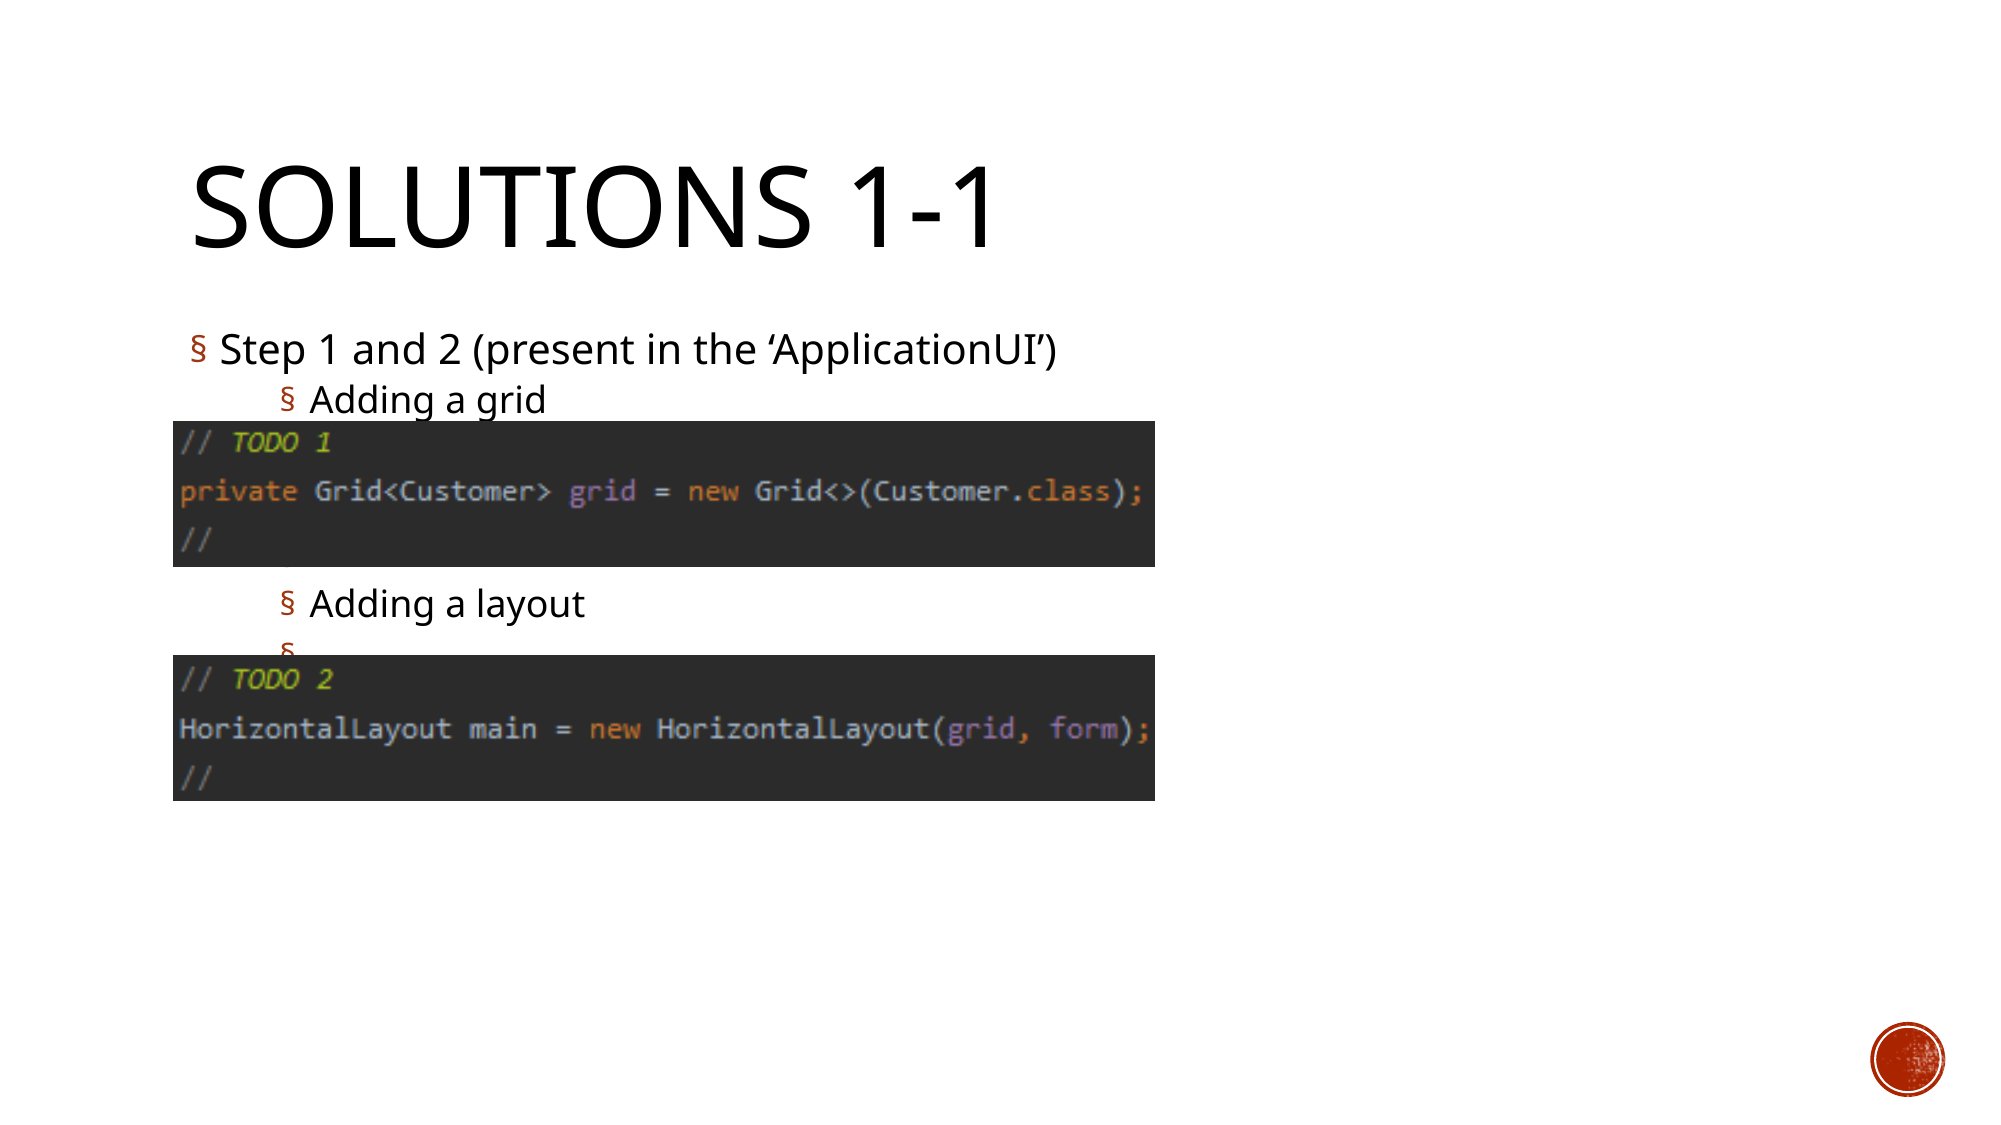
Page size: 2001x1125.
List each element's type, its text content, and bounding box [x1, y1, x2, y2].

picture [173, 421, 1155, 567]
picture [173, 655, 1155, 801]
list Step 1 and 2 (present in the ‘ApplicationUI’) Adding a grid Adding a layout [174, 320, 1825, 782]
title Solutions 1-1 [175, 79, 1826, 344]
